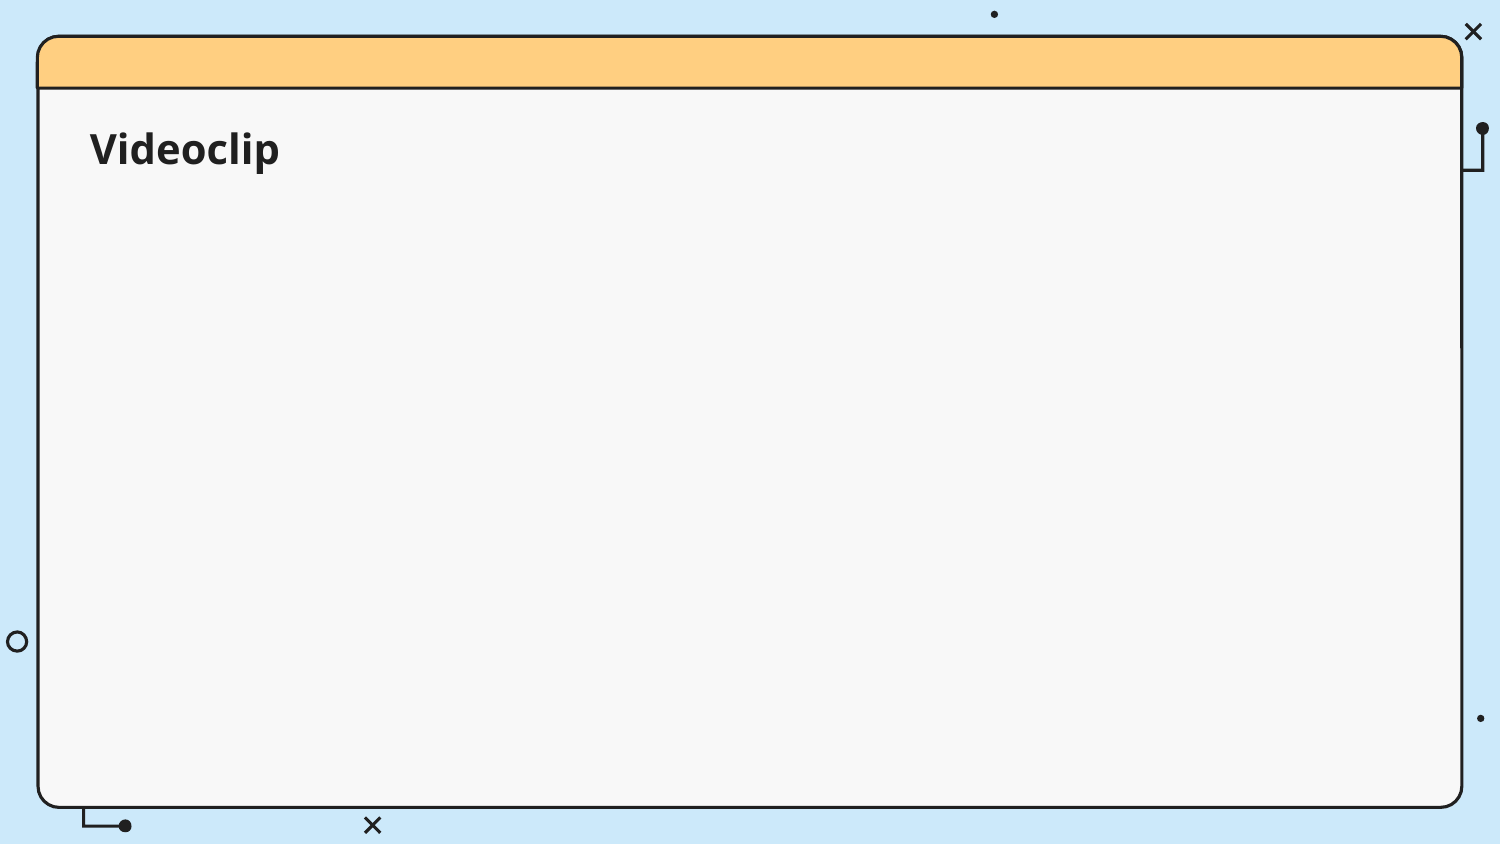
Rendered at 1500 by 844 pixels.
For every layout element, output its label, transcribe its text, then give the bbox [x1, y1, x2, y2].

title Videoclip [75, 112, 976, 188]
